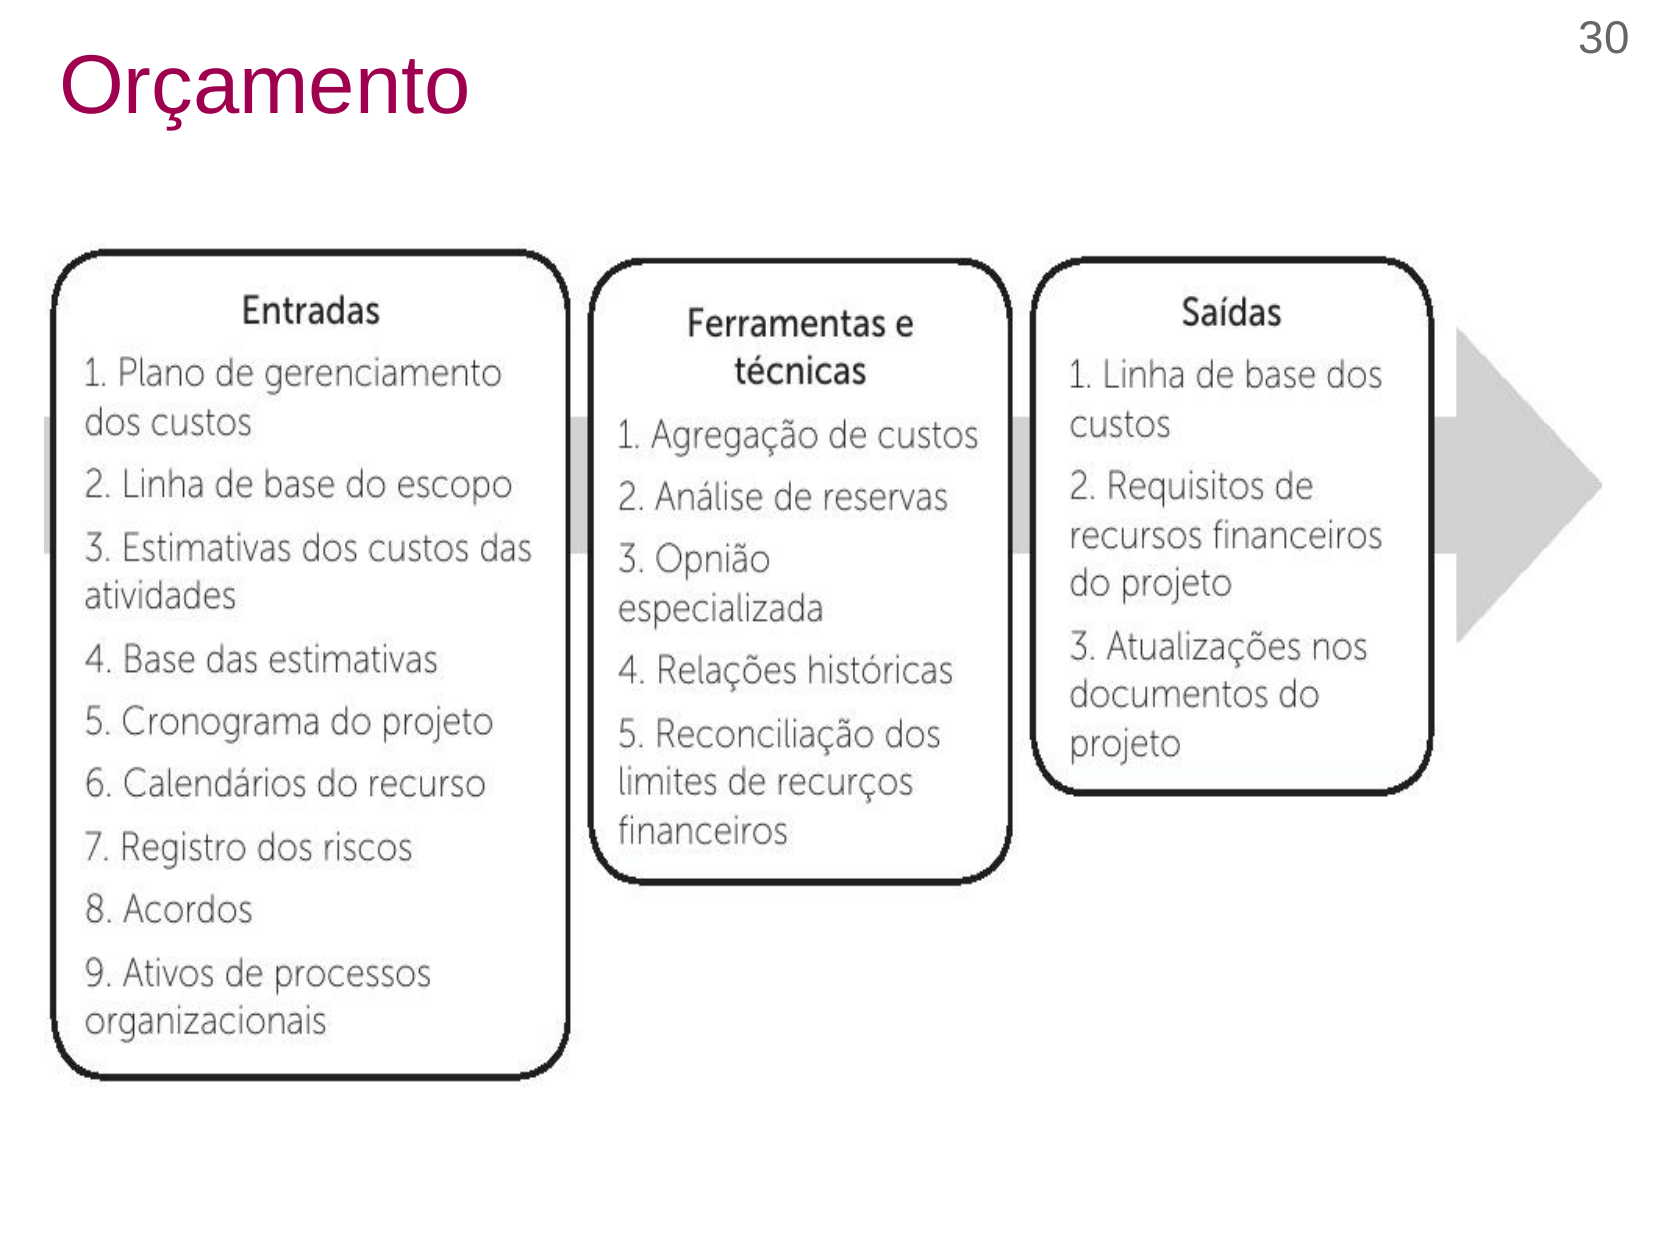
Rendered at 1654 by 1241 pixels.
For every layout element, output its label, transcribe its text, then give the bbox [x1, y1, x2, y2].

title Orçamento [59, 29, 1595, 148]
picture [44, 242, 1602, 1087]
